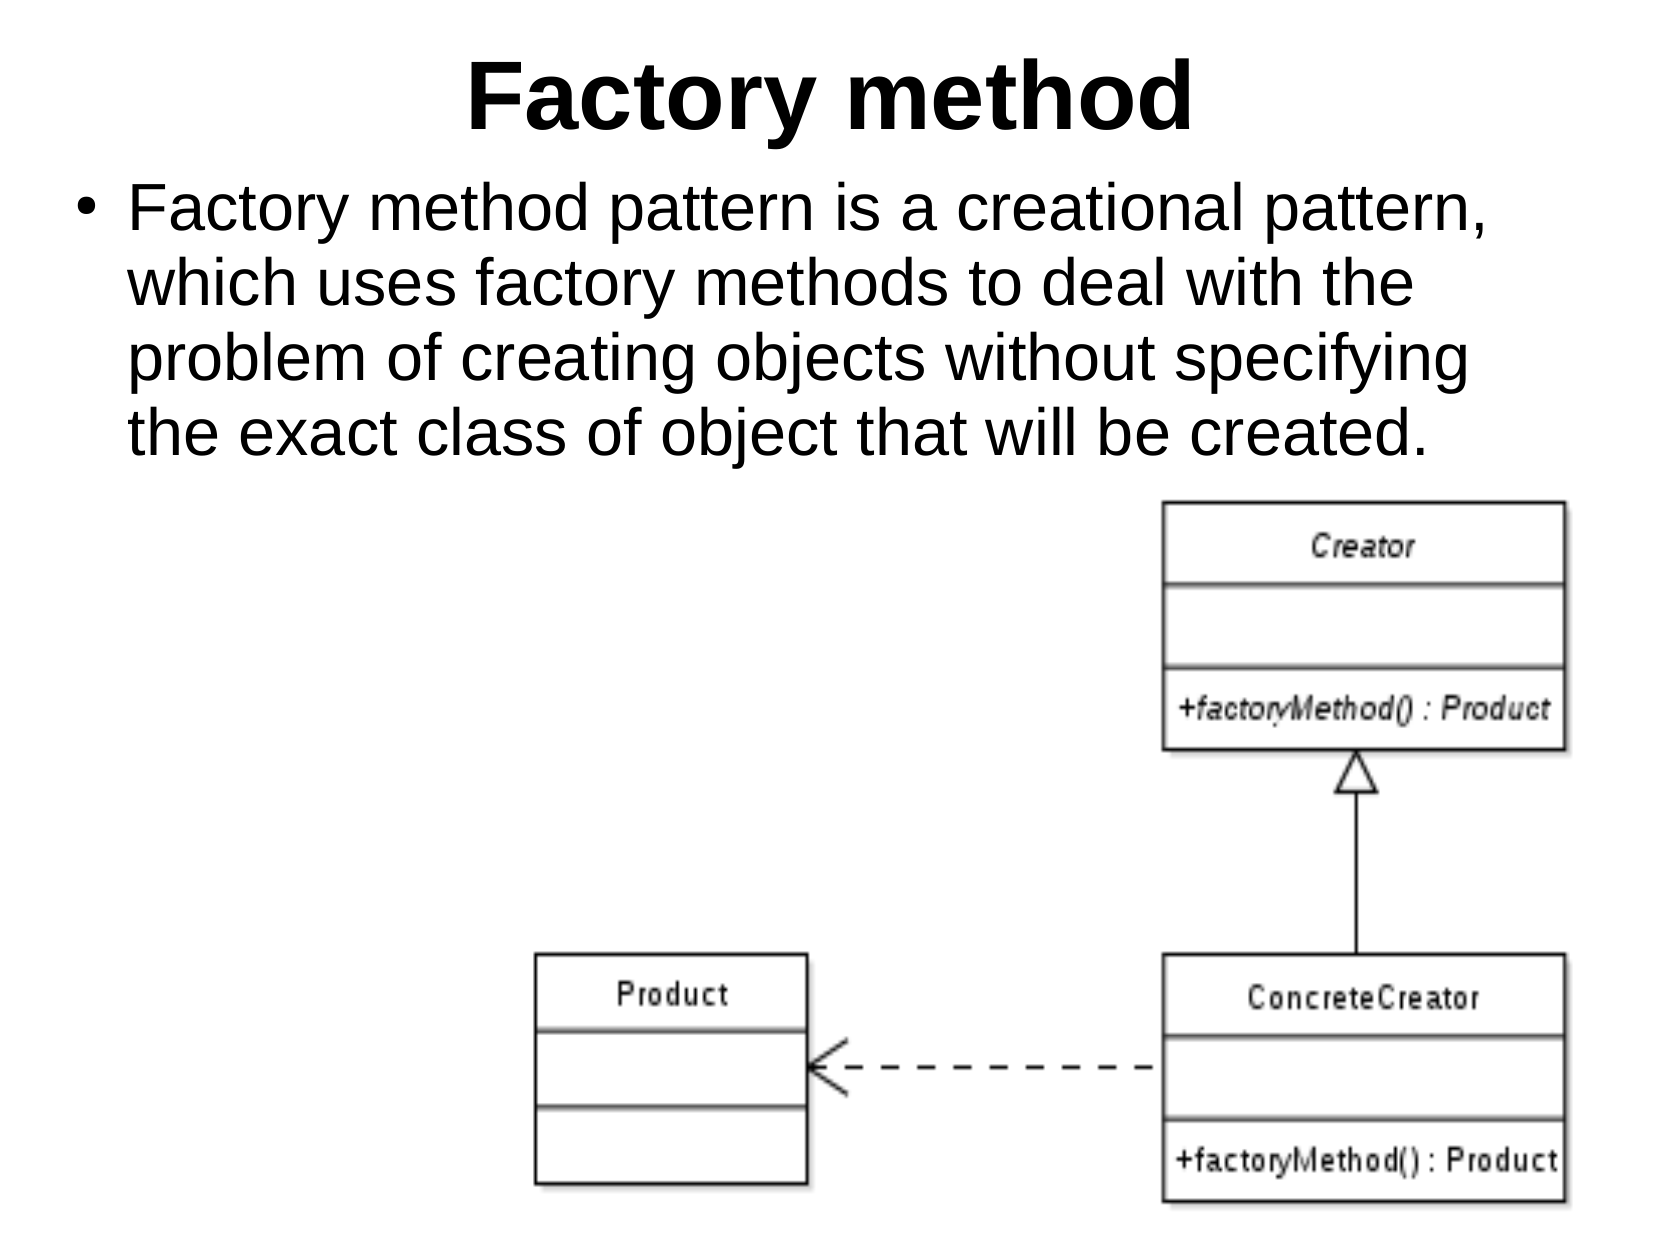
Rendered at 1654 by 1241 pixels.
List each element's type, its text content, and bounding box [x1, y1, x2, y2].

title Factory method [86, 40, 1576, 151]
picture [523, 488, 1576, 1216]
list Factory method pattern is a creational pattern, which uses factory methods to deal with the problem of creating objects without specifying the exact class of object that will be created. [56, 170, 1546, 496]
